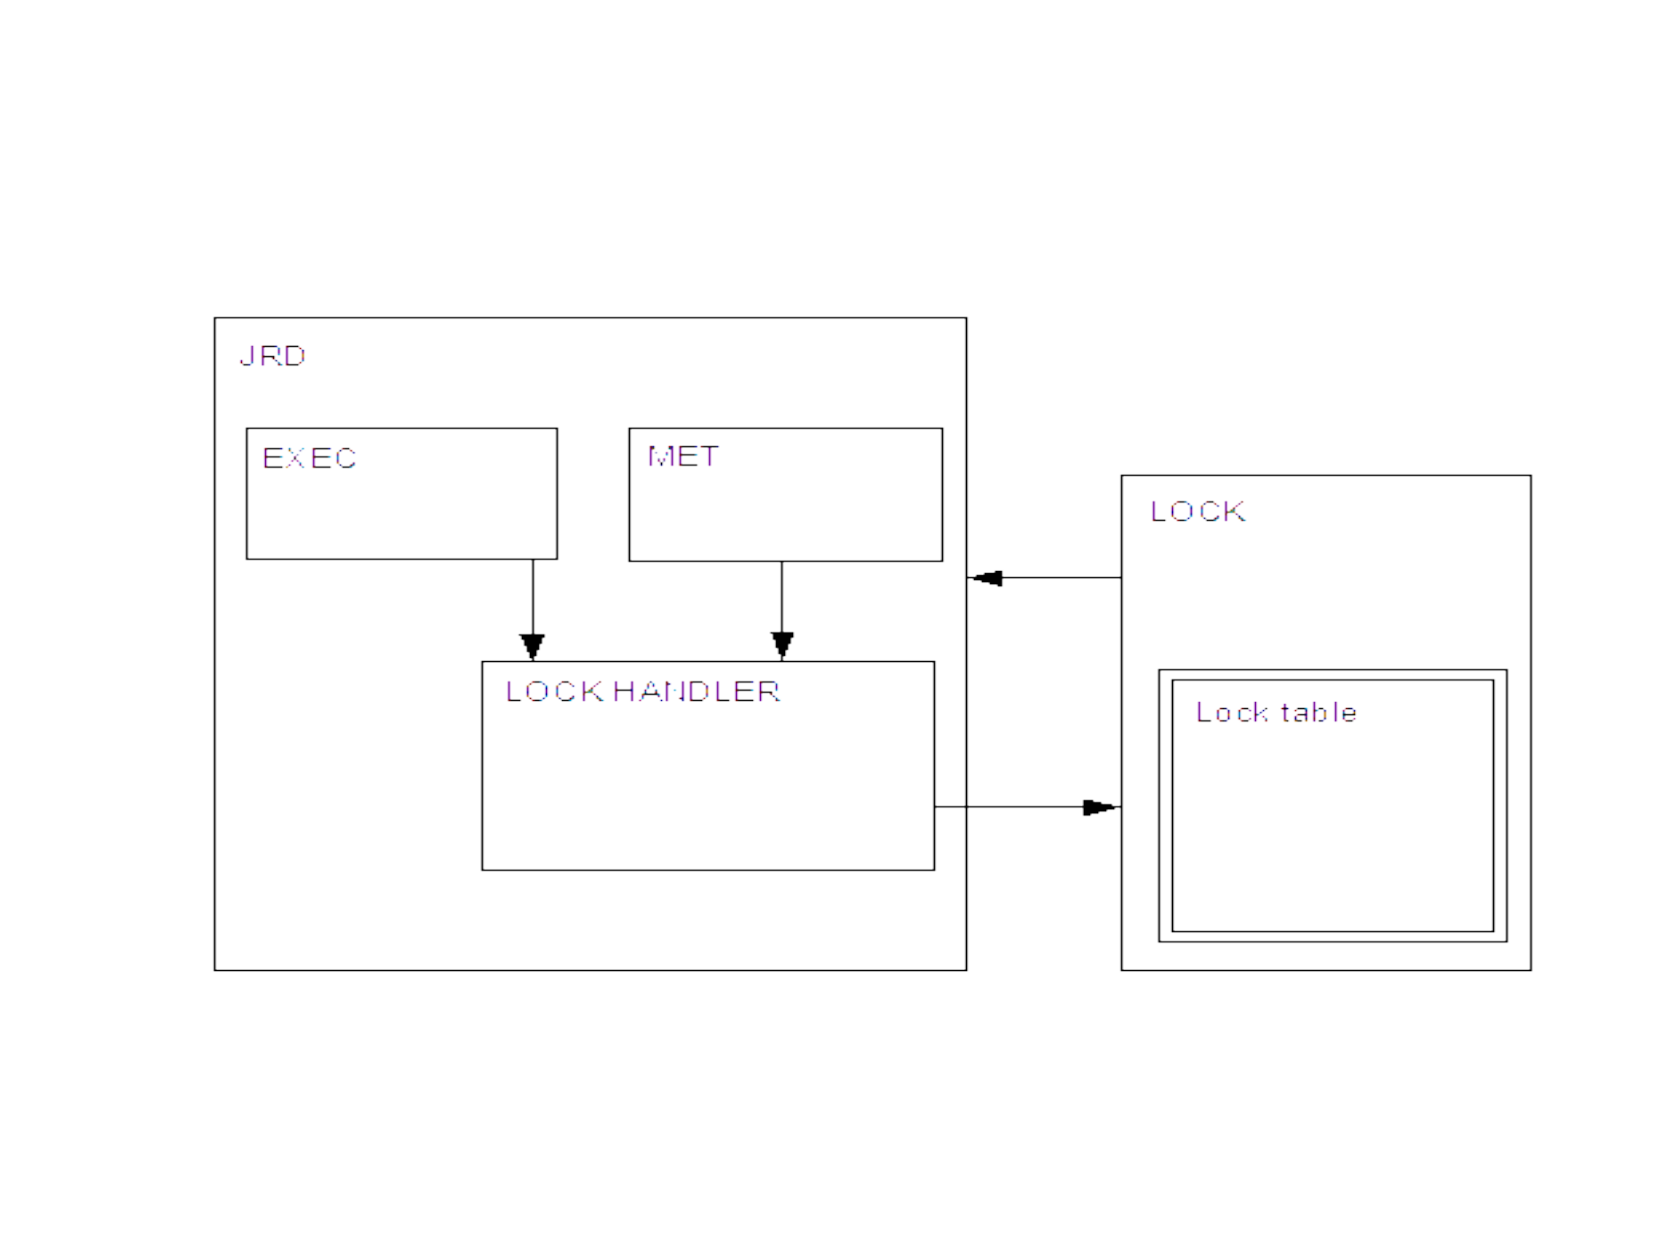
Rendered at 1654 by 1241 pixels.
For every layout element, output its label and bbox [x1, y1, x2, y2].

picture [150, 262, 1576, 1013]
